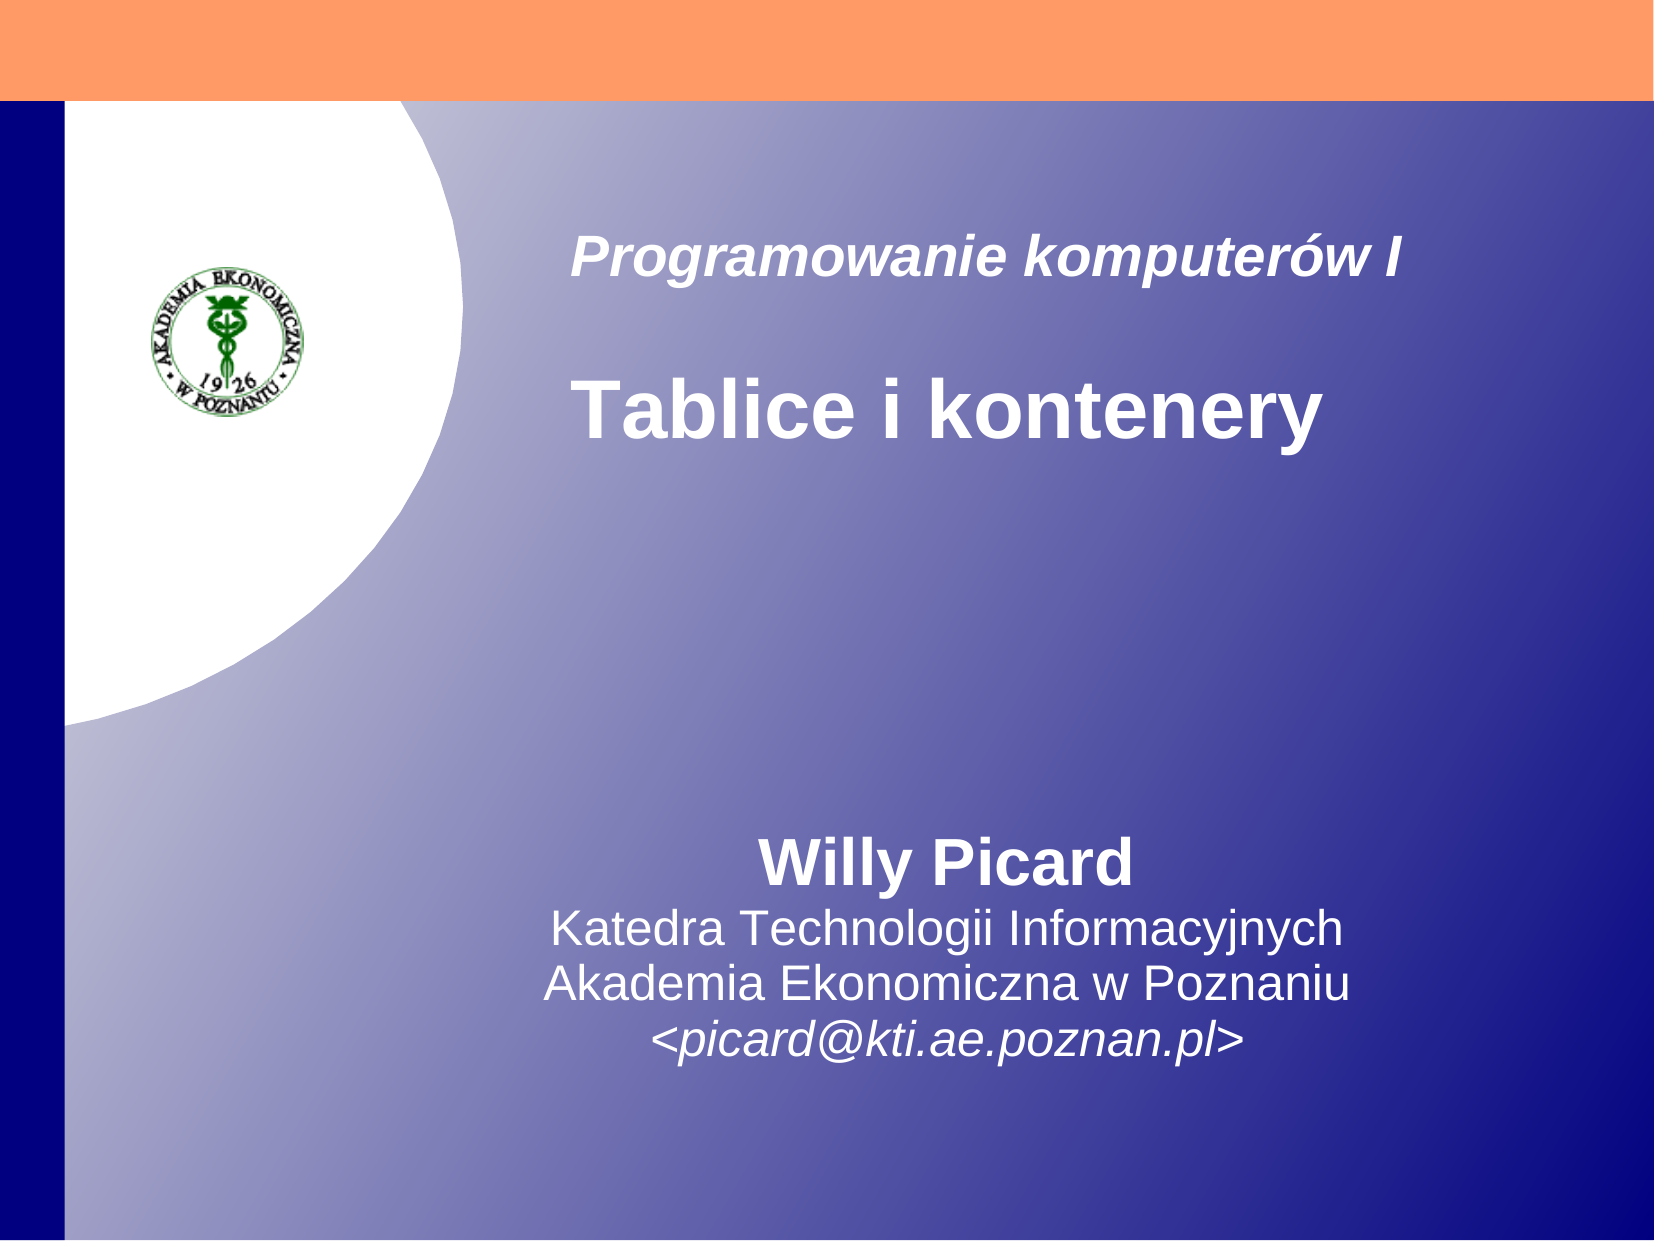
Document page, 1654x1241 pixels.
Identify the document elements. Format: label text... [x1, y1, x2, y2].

picture [151, 267, 304, 417]
title Programowanie komputerów I Tablice i kontenery [570, 223, 1546, 653]
